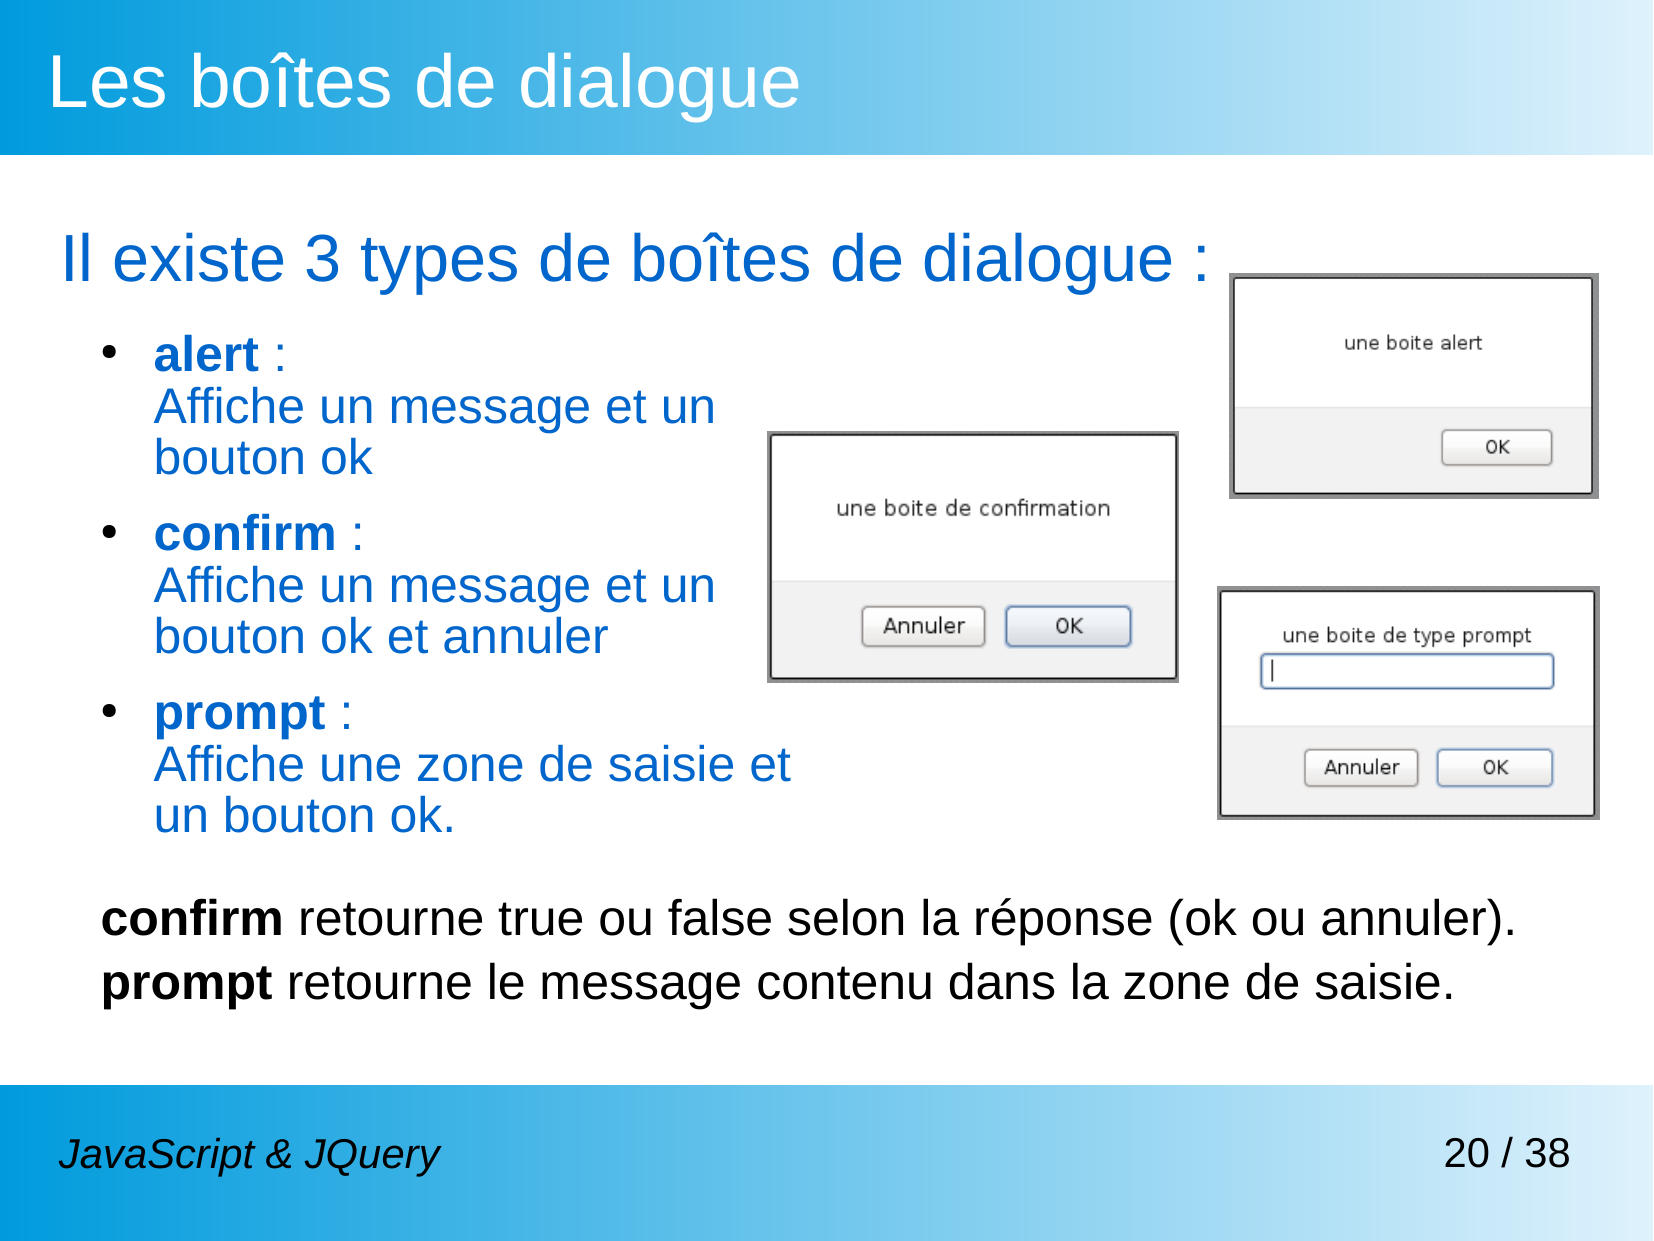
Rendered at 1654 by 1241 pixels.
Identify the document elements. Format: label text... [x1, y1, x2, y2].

picture [767, 431, 1179, 683]
list alert : Affiche un message et un bouton ok confirm : Affiche un message et un bouton ok et annuler prompt : Affiche une zone de saisie et un bouton ok. [82, 329, 809, 820]
picture [1217, 586, 1600, 820]
text_box Il existe 3 types de boîtes de dialogue : [60, 225, 1223, 311]
title Les boîtes de dialogue [47, 28, 1536, 134]
picture [1229, 273, 1599, 499]
text_box confirm retourne true ou false selon la réponse (ok ou annuler). prompt retourne le message contenu dans la zone de saisie. [100, 894, 1565, 1010]
